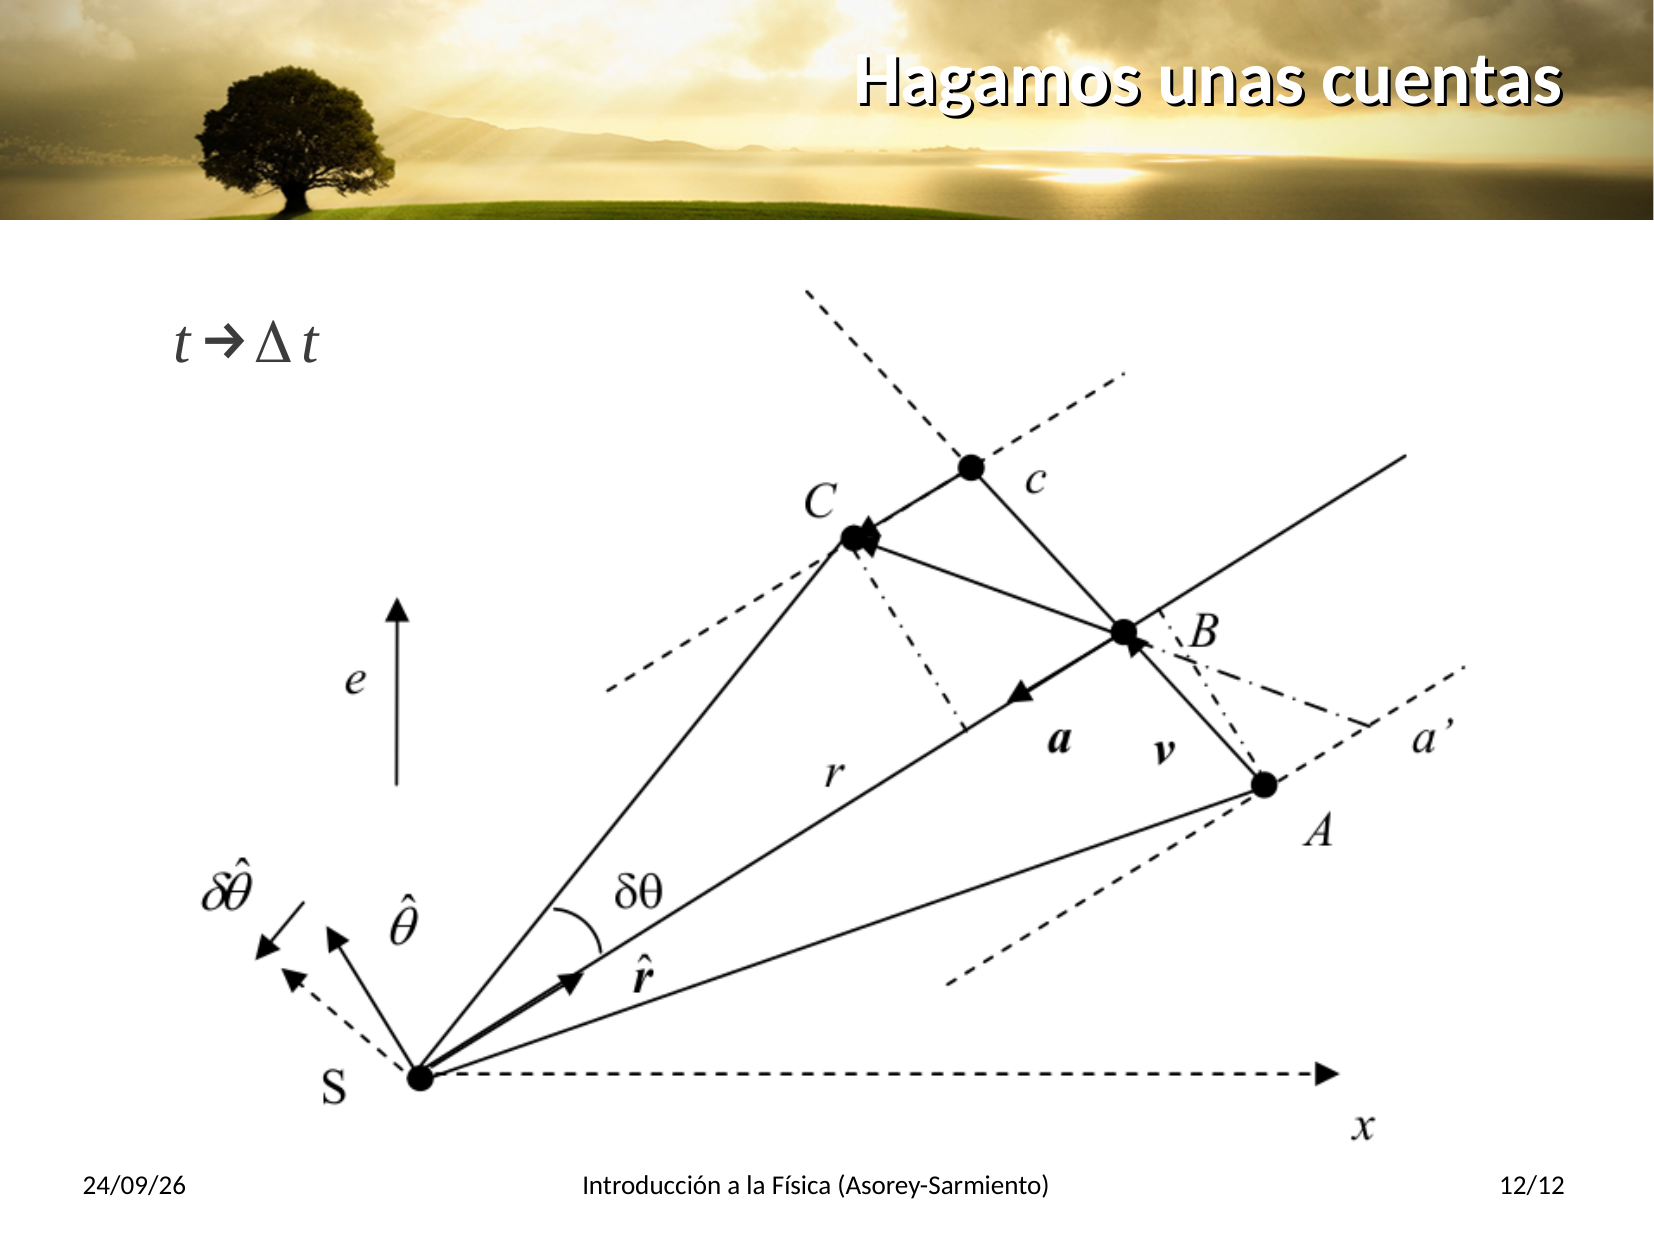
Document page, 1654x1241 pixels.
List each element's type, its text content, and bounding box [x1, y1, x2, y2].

picture [0, 0, 1654, 220]
chart [167, 305, 331, 376]
picture [82, 258, 1571, 1152]
title Hagamos unas cuentas [75, 19, 1564, 151]
